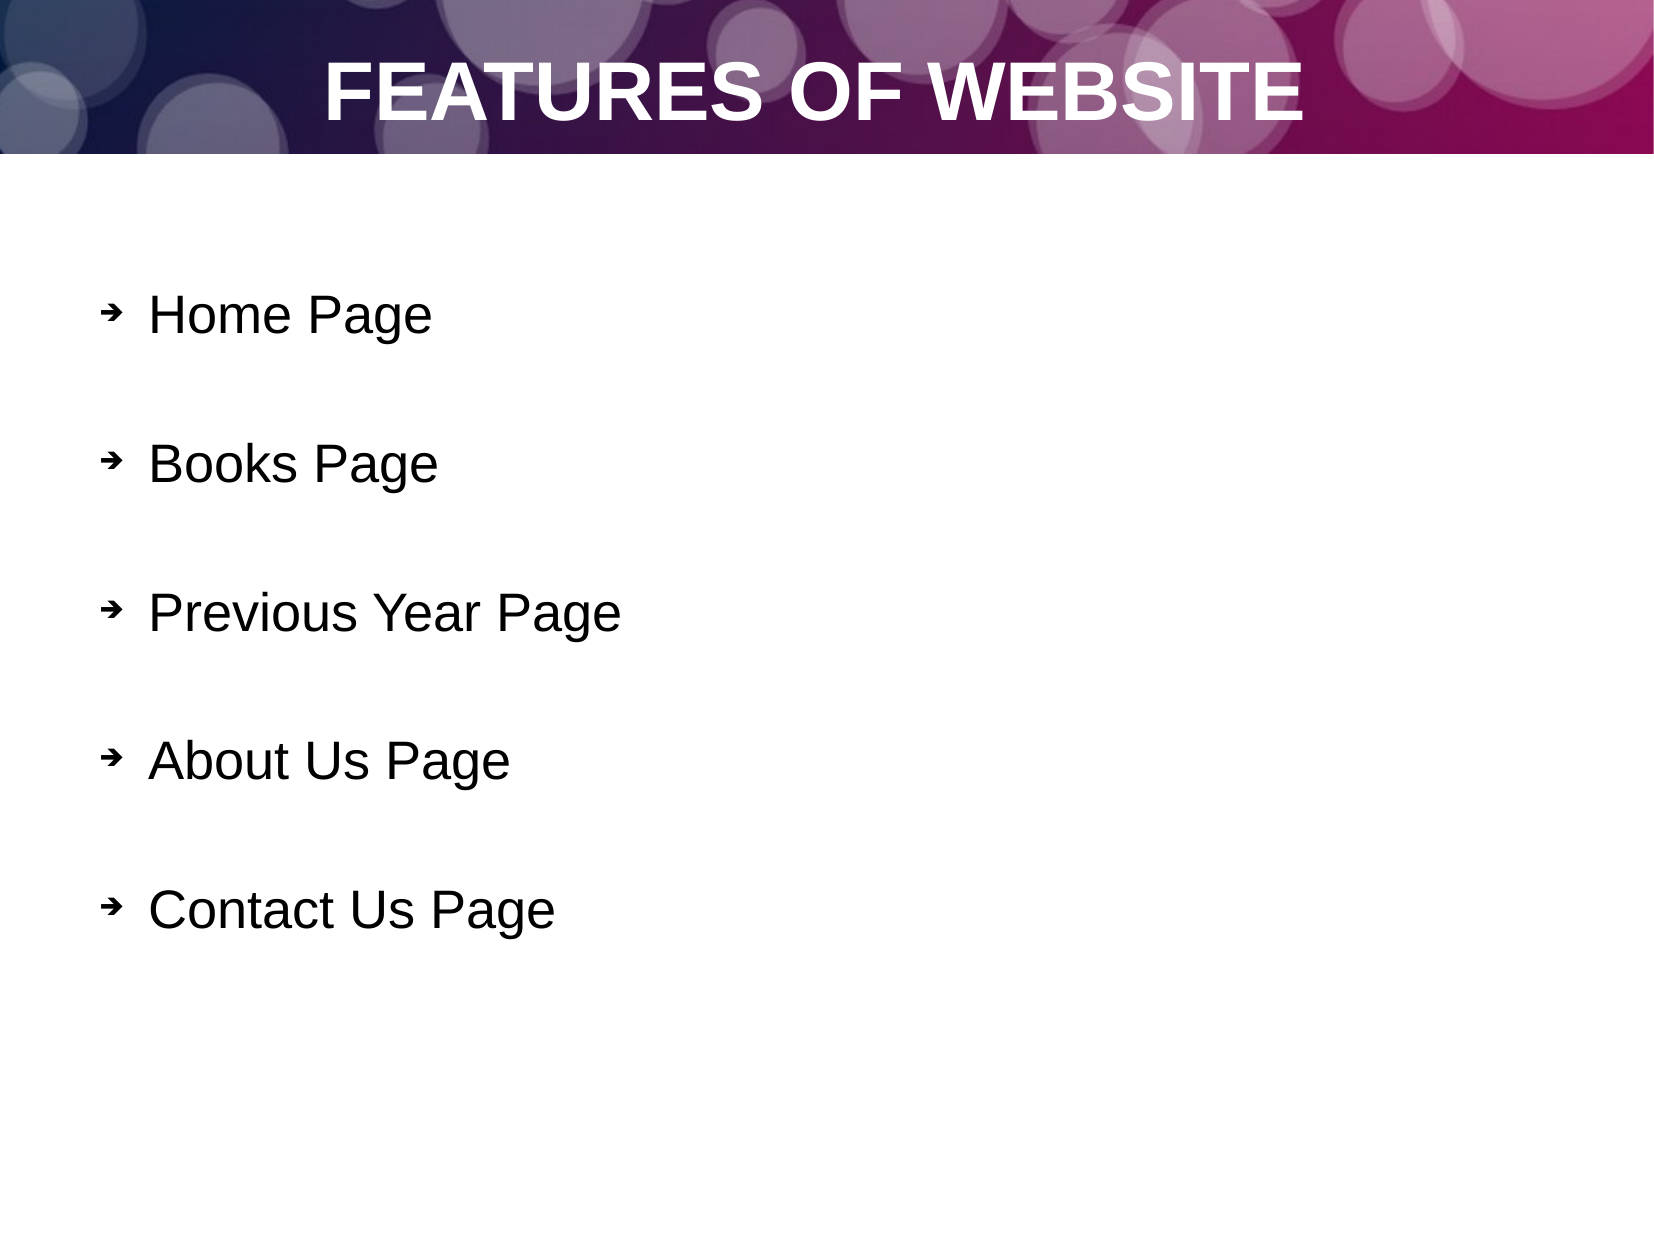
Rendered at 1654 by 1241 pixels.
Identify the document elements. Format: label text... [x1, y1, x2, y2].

title FEATURES OF WEBSITE [70, 5, 1560, 178]
list Home Page Books Page Previous Year Page About Us Page Contact Us Page [82, 224, 1571, 945]
picture [0, 0, 1654, 154]
